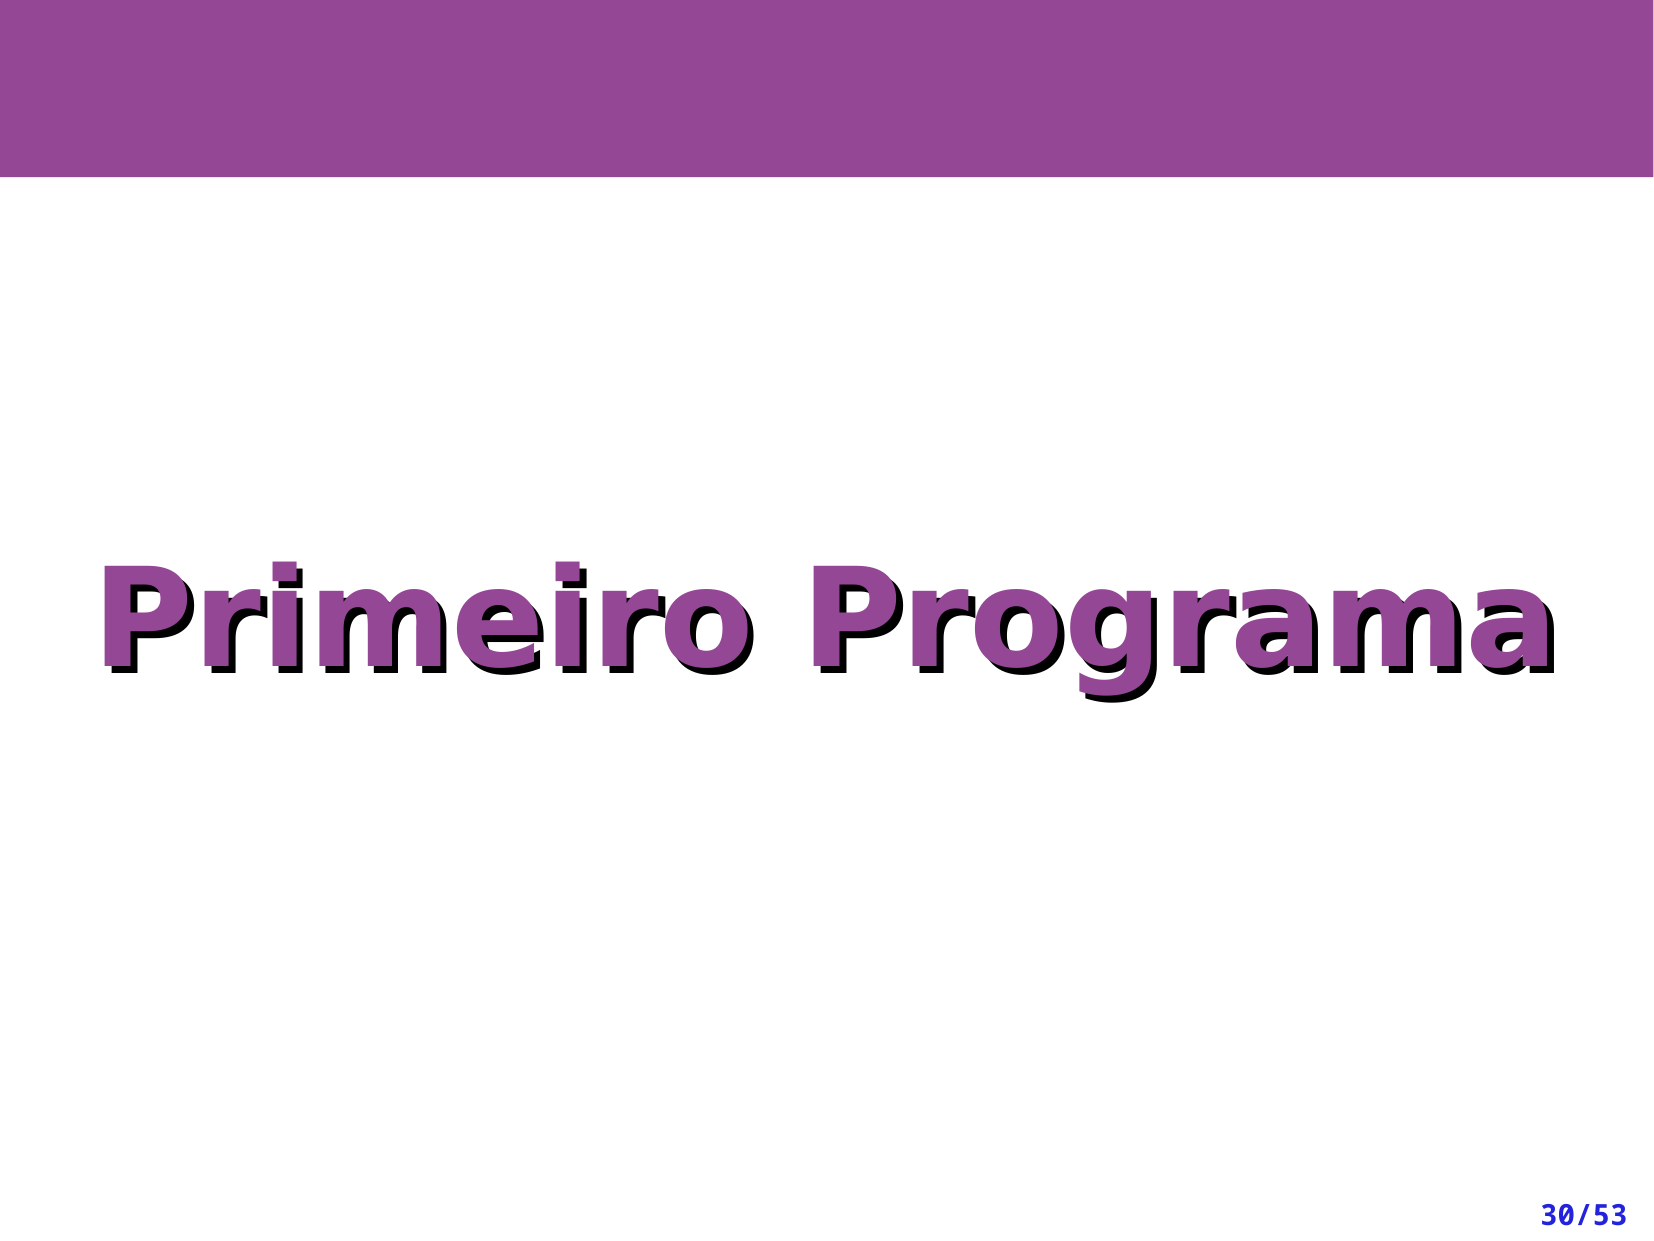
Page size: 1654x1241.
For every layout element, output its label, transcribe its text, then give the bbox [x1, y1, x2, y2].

text_box Primeiro Programa [78, 531, 1576, 709]
